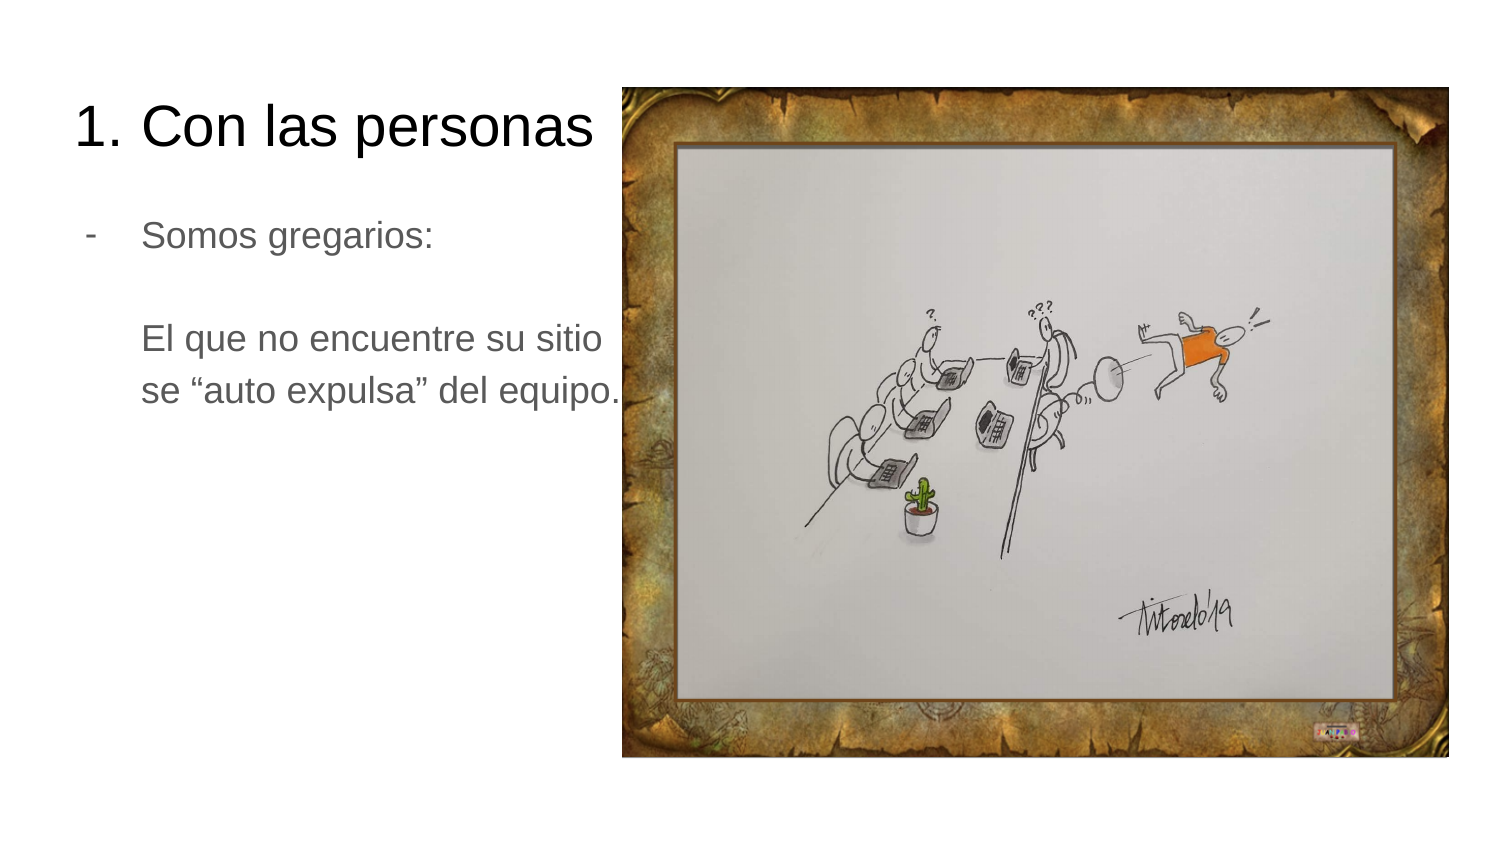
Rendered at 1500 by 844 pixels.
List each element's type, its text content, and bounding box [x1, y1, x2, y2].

list Somos gregarios: El que no encuentre su sitio se “auto expulsa” del equipo. [51, 189, 622, 750]
title Con las personas [51, 72, 1449, 167]
picture [622, 87, 1449, 757]
